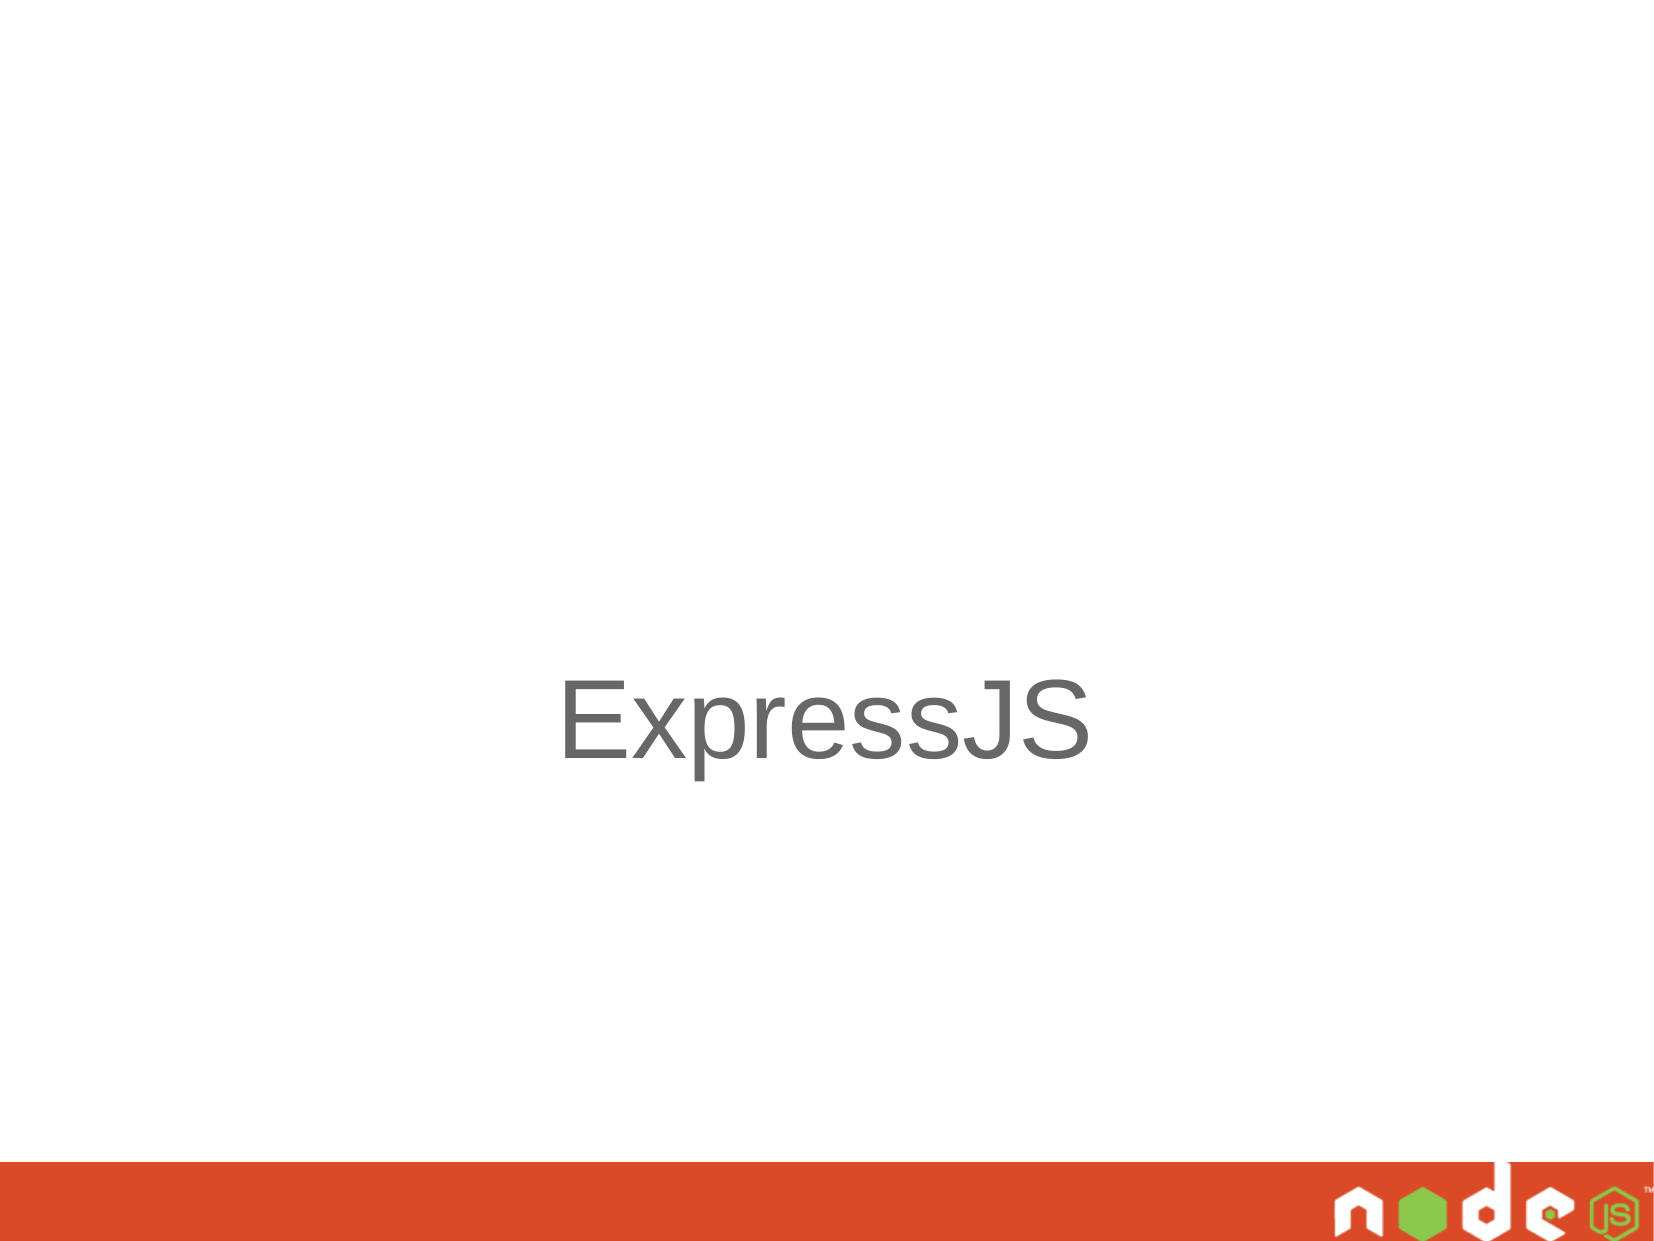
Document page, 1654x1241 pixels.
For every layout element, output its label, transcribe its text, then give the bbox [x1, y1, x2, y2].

picture [0, 1156, 1654, 1241]
subtitle ExpressJS [112, 52, 1538, 1163]
